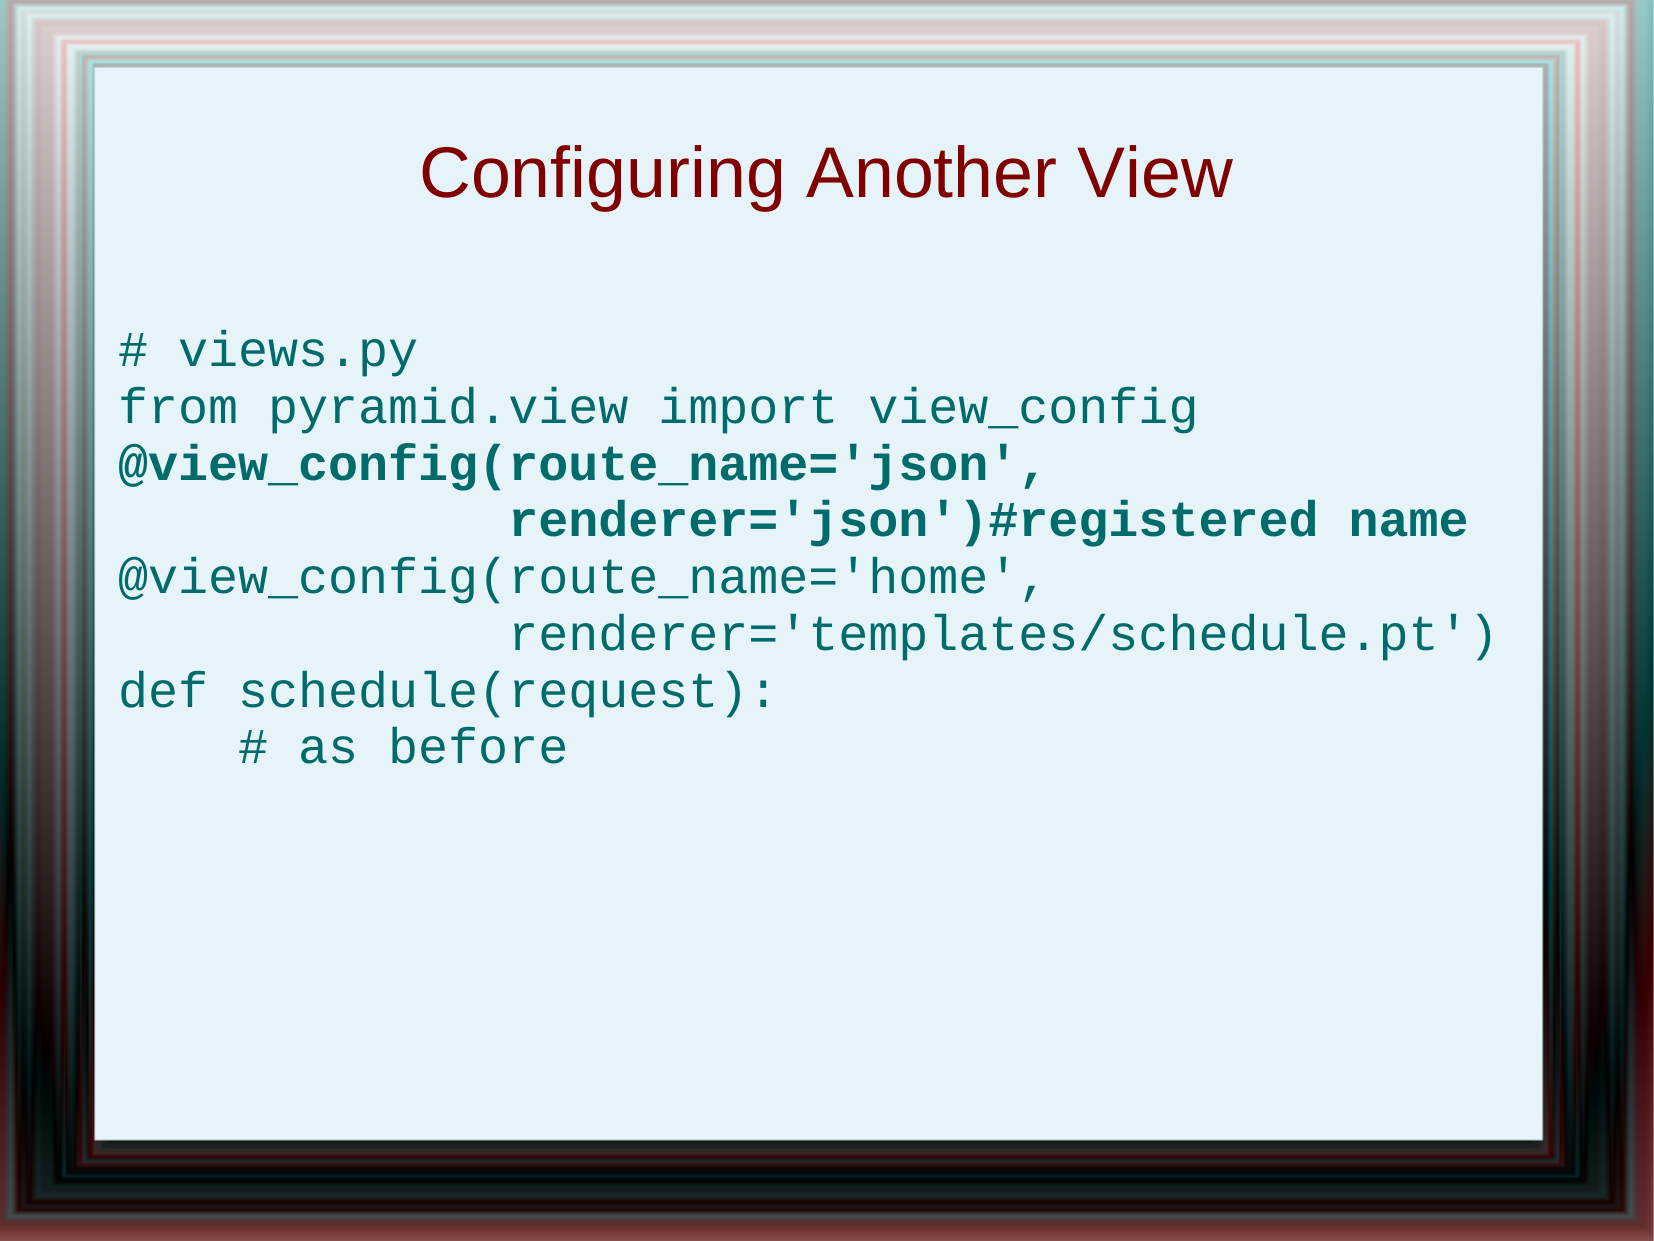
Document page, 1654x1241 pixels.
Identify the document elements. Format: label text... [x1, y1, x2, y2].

picture [0, 0, 1654, 1241]
title Configuring Another View [118, 88, 1536, 257]
list # views.py from pyramid.view import view_config @view_config(route_name='json', renderer='json')#registered name @view_config(route_name='home', renderer='templates/schedule.pt') def schedule(request): # as before [118, 324, 1506, 1045]
